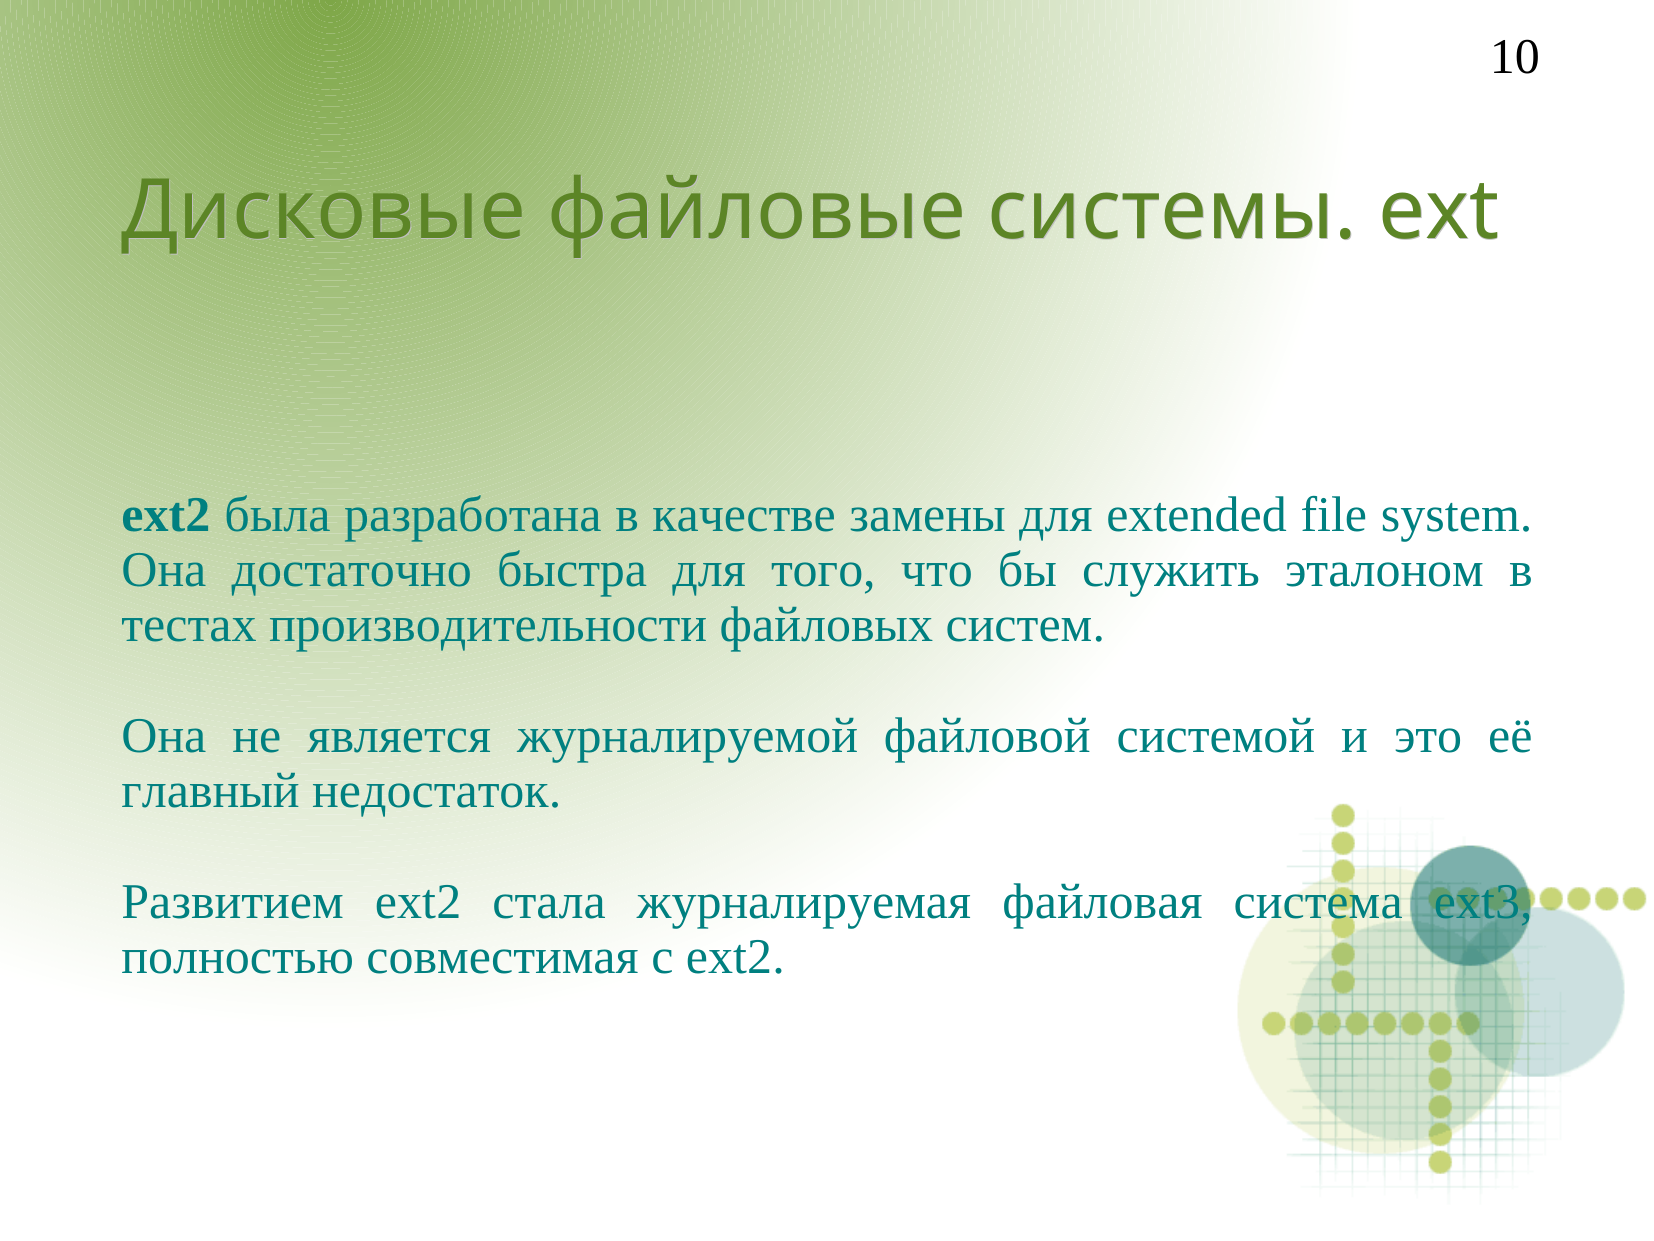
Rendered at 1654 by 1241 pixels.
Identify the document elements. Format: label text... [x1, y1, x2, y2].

title Дисковые файловые системы. ext [121, 102, 1534, 311]
picture [1224, 792, 1654, 1211]
text_box <номер> [1500, 29, 1654, 89]
subtitle ext2 была разработана в качестве замены для extended file system. Она достаточно быстра для того, что бы служить эталоном в тестах производительности файловых систем. Она не является журналируемой файловой системой и это её главный недостаток. Развитием ext2 стала журналируемая файловая система ext3, полностью совместимая с ext2. [121, 344, 1534, 1127]
